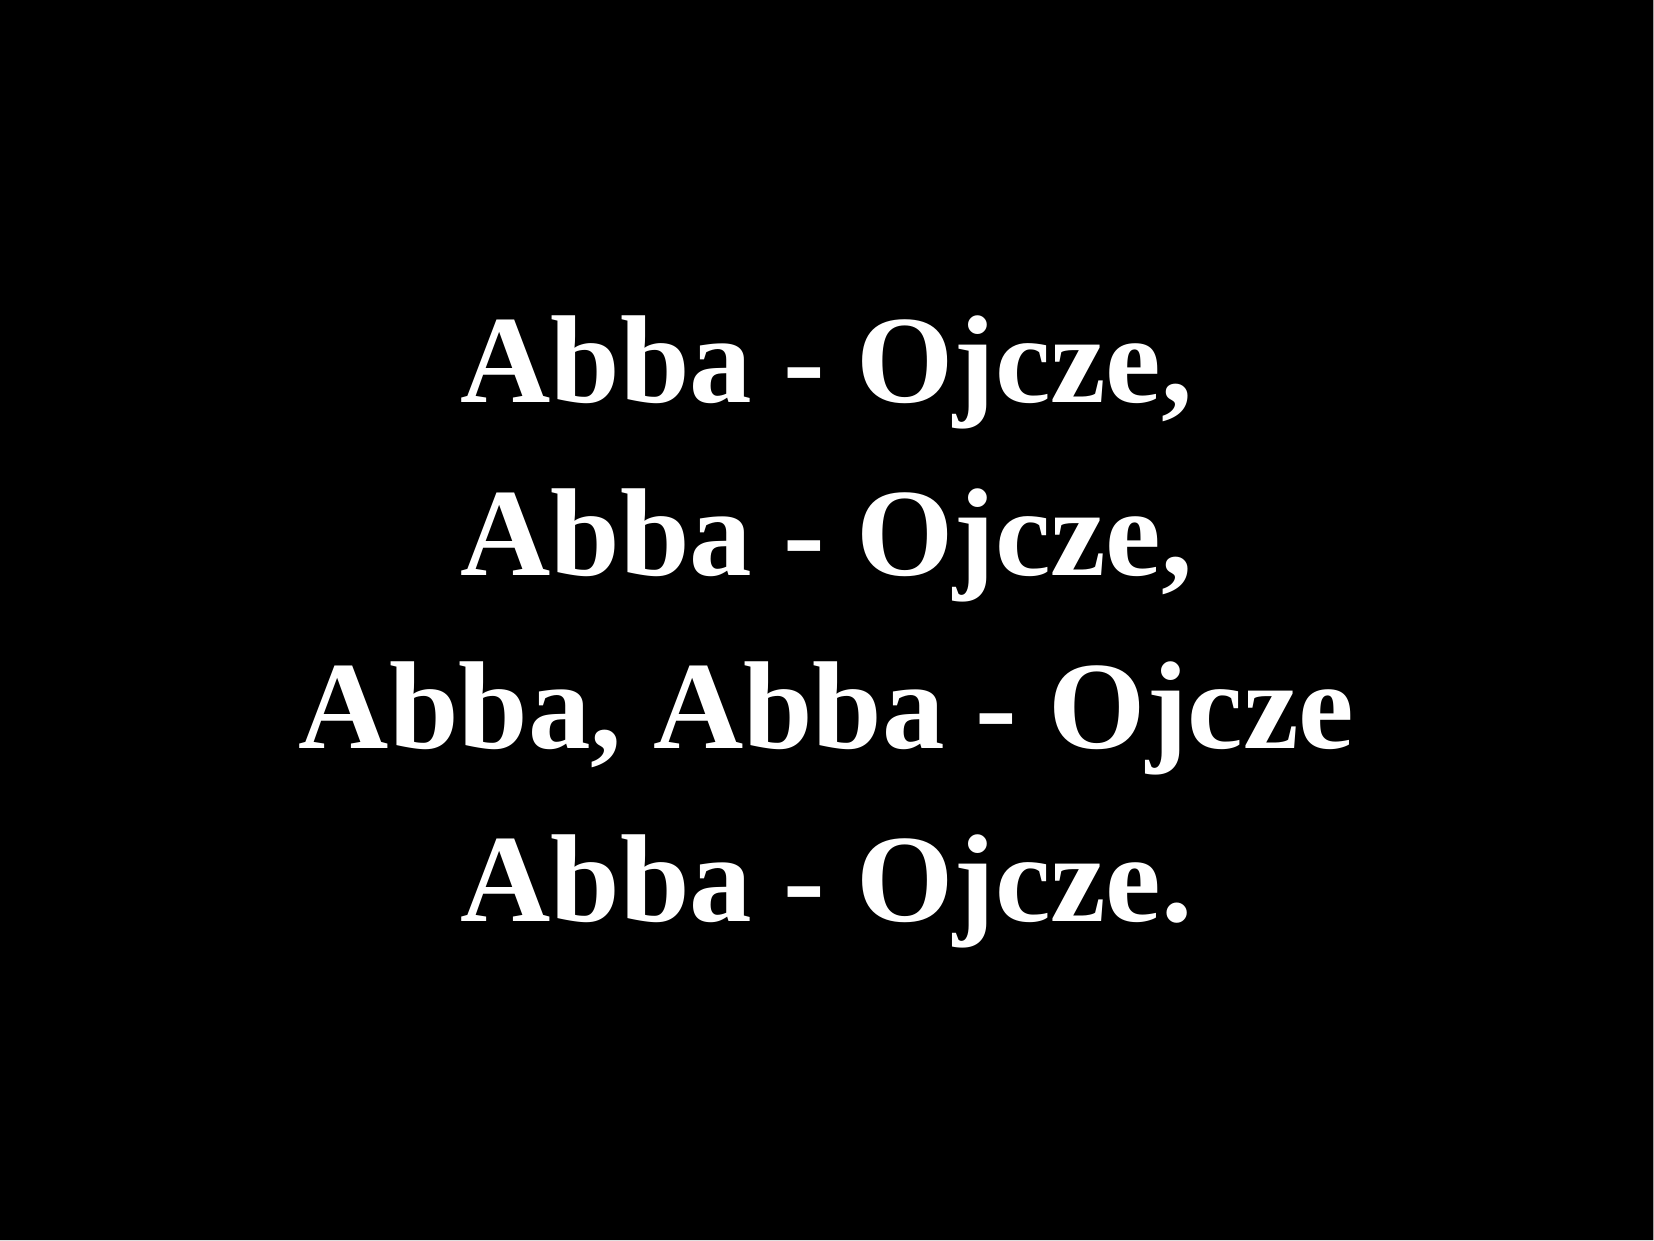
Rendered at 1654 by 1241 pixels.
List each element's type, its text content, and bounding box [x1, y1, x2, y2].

title Abba - Ojcze, ppp Abba - Ojcze, ppp Abba, Abba - Ojcze ppp Abba - Ojcze. [0, 0, 1654, 1241]
